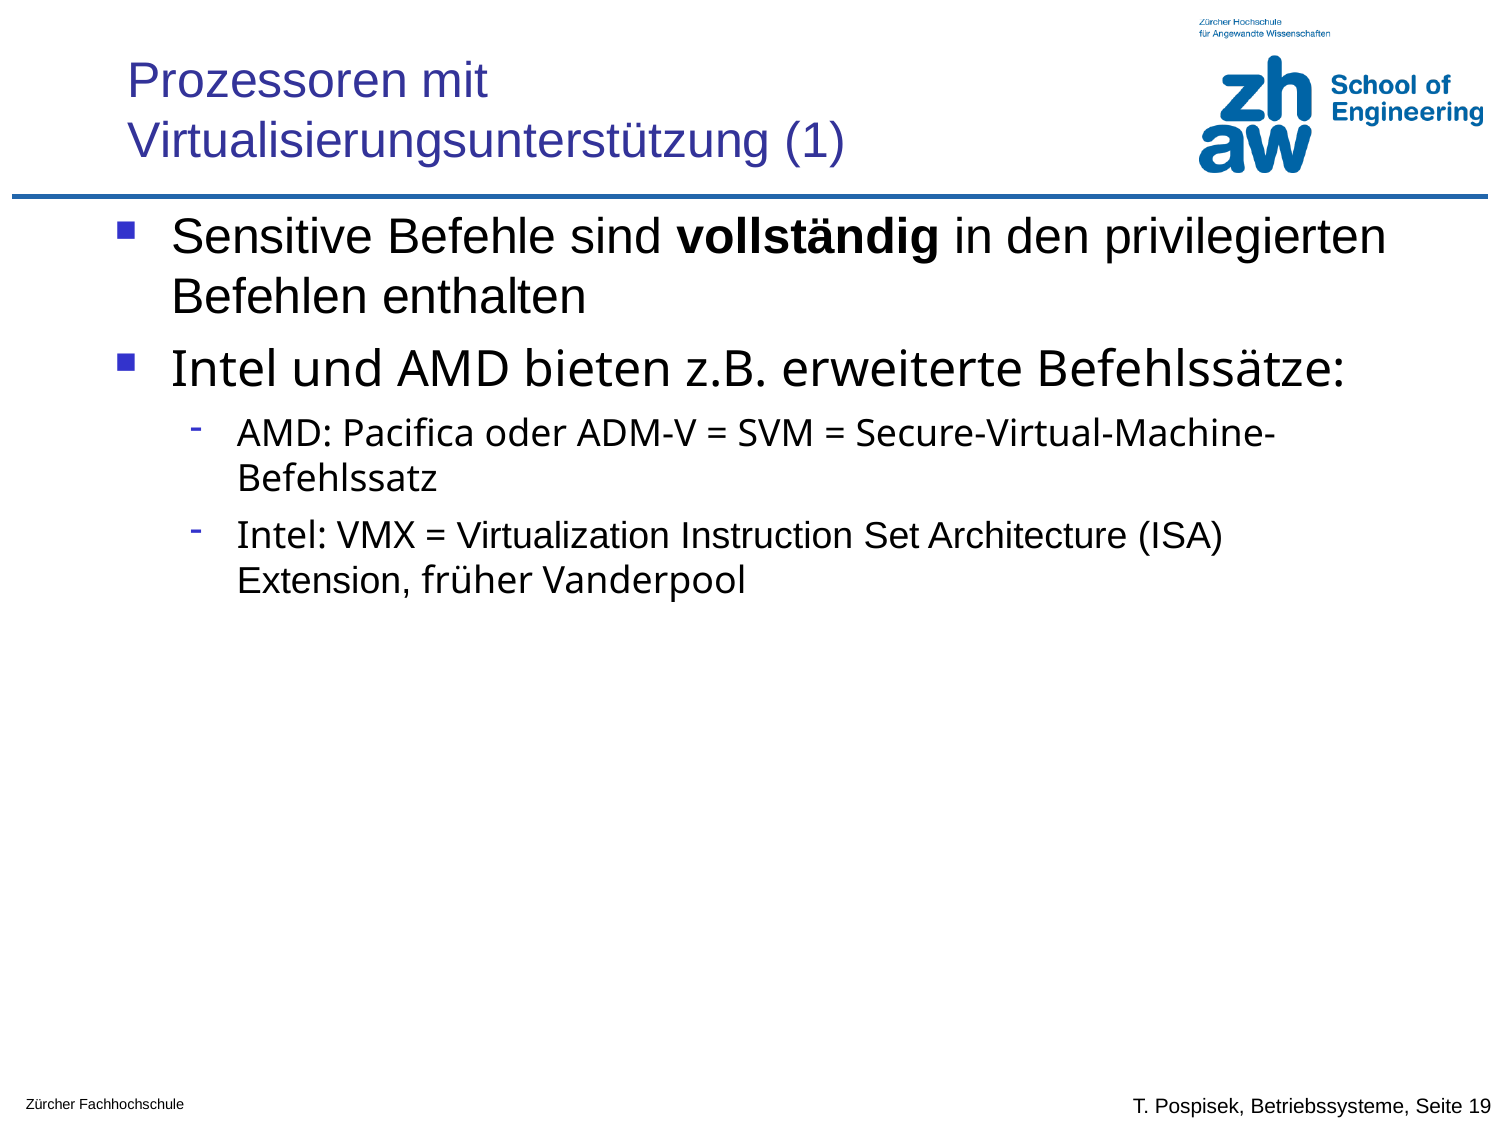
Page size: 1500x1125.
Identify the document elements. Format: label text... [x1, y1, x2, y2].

list Sensitive Befehle sind vollständig in den privilegierten Befehlen enthalten Intel und AMD bieten z.B. erweiterte Befehlssätze: AMD: Pacifica oder ADM-V = SVM = Secure-Virtual-Machine-Befehlssatz Intel: VMX = Virtualization Instruction Set Architecture (ISA) Extension, früher Vanderpool [99, 196, 1412, 657]
title Prozessoren mit Virtualisierungsunterstützung (1) [112, 50, 1391, 175]
picture [1199, 19, 1483, 173]
